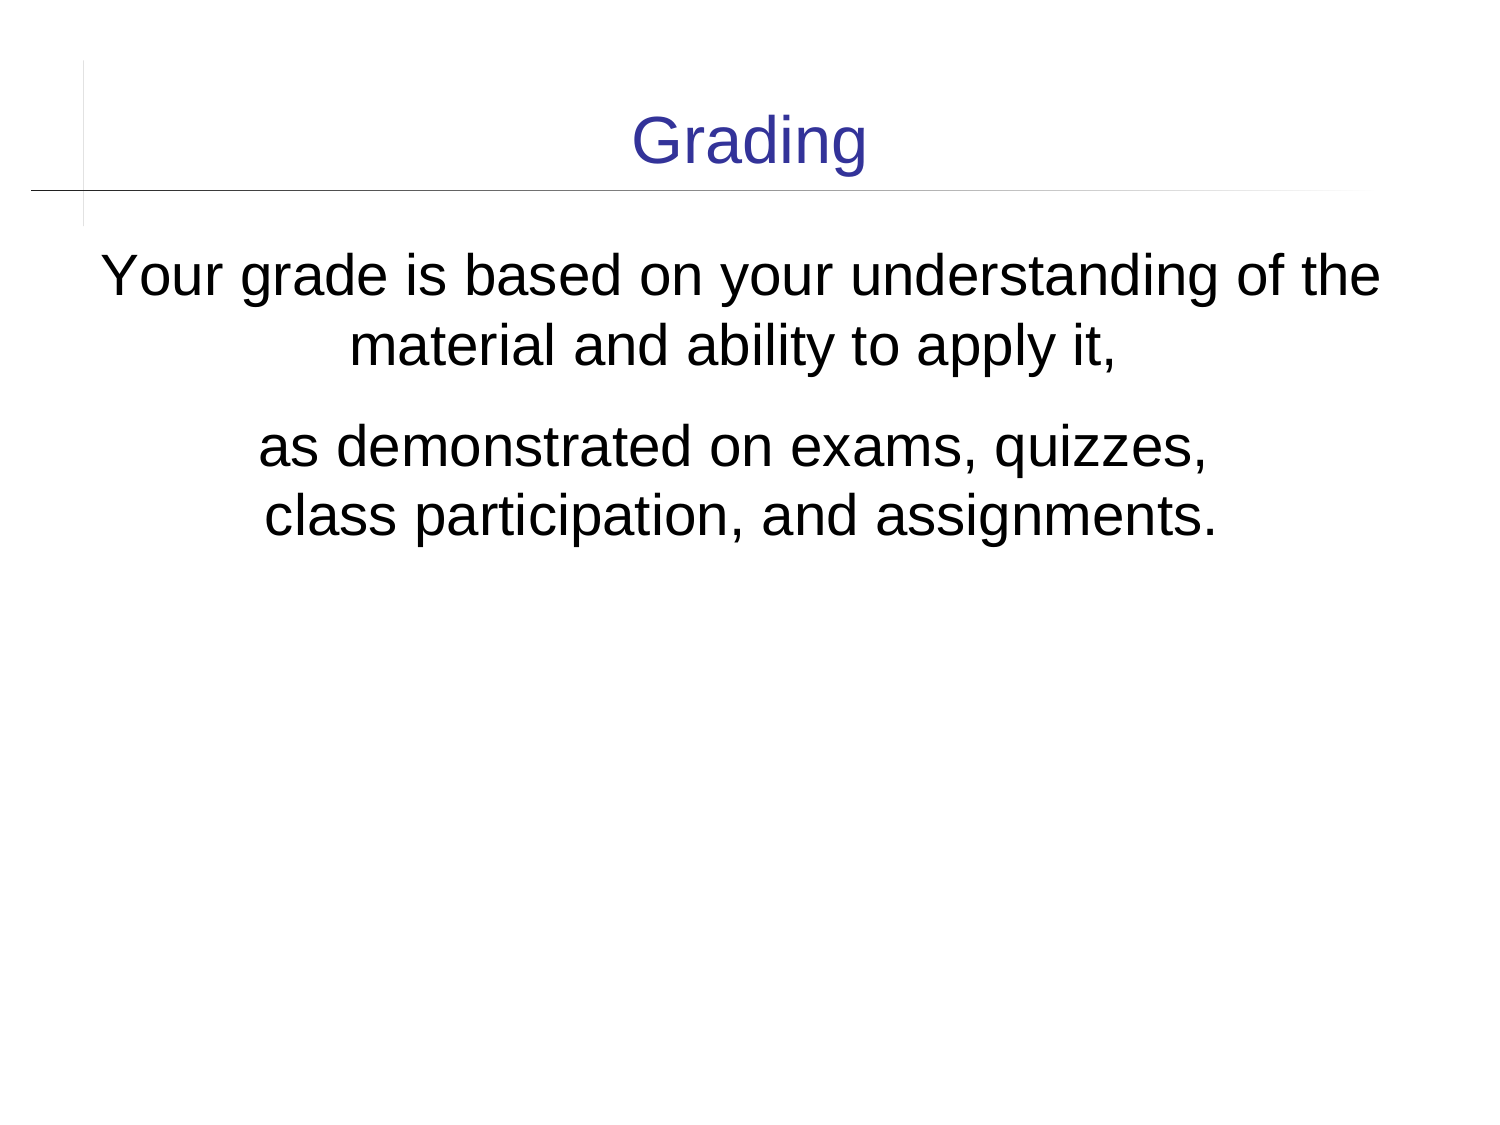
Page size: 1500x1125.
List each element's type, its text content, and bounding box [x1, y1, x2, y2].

list Your grade is based on your understanding of the material and ability to apply it, as demonstrated on exams, quizzes, class participation, and assignments. [74, 229, 1411, 1066]
title Grading [100, 42, 1400, 185]
